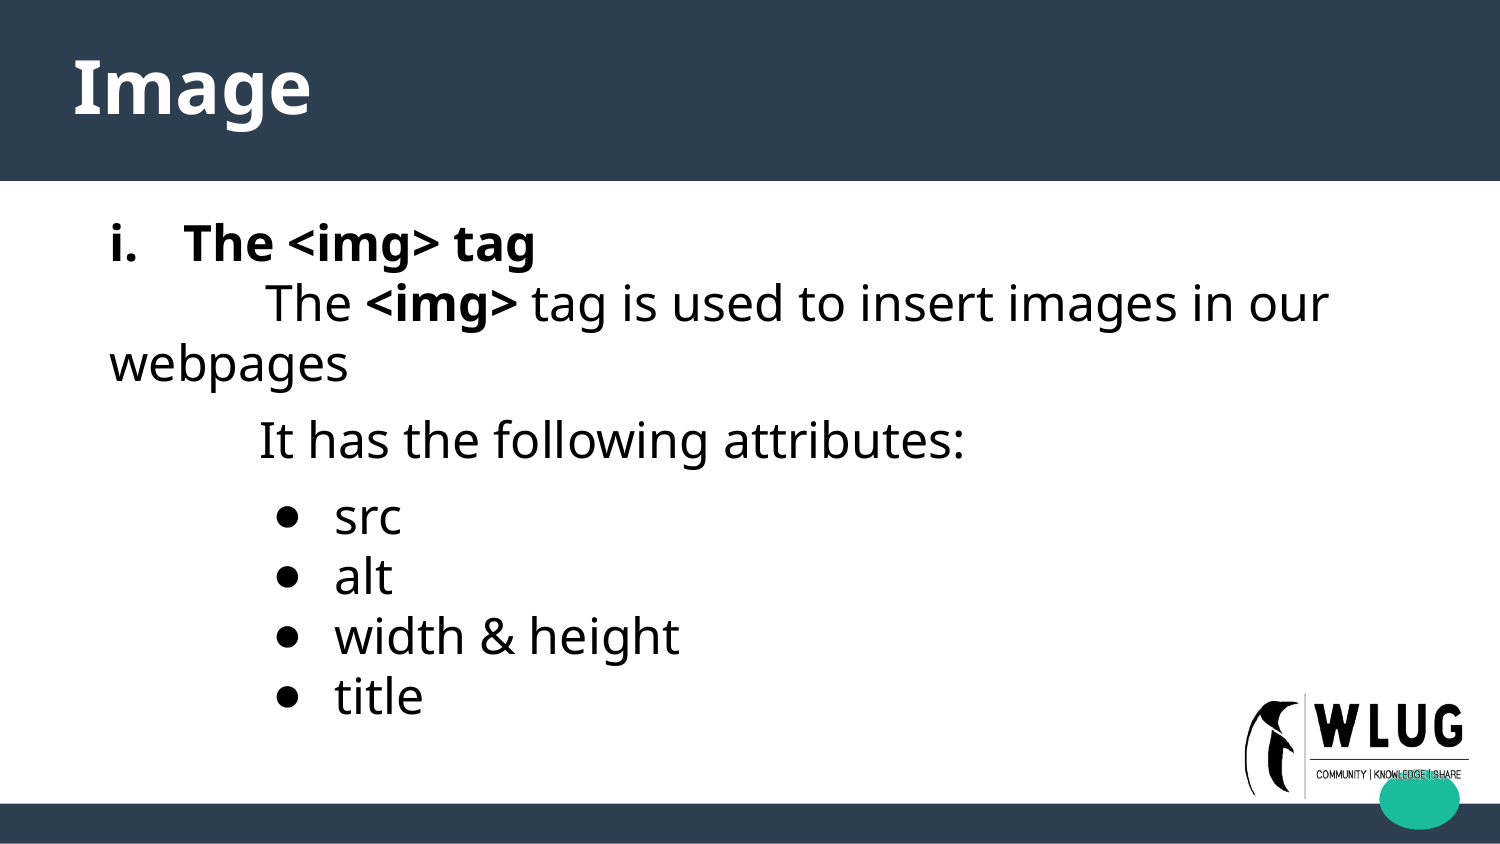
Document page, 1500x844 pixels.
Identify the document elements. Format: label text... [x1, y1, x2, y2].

text_box Image [73, 31, 474, 141]
picture [1229, 686, 1477, 804]
list i. The <img> tag The <img> tag is used to insert images in our webpages It has the following attributes: src alt width & height title [19, 196, 1418, 745]
